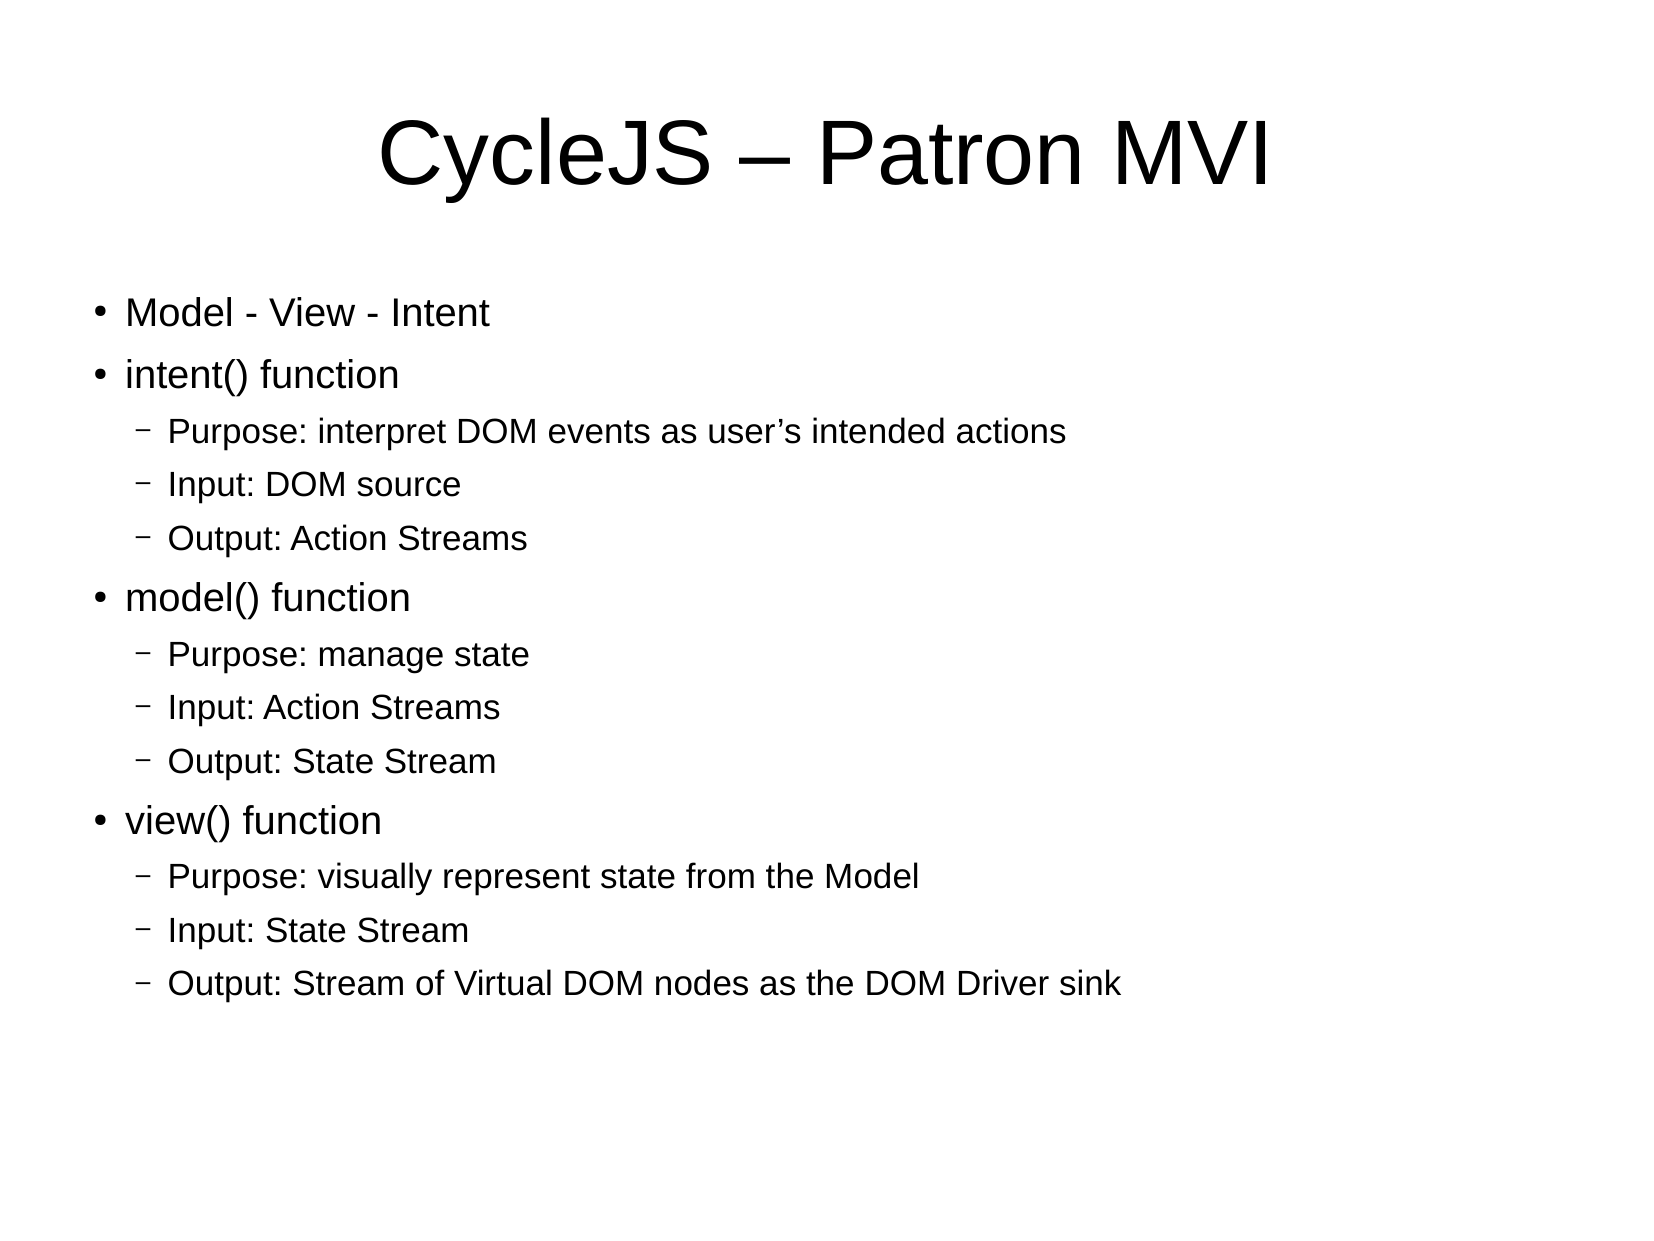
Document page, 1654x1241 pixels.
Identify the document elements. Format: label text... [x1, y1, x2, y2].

list Model - View - Intent intent() function Purpose: interpret DOM events as user’s intended actions Input: DOM source Output: Action Streams model() function Purpose: manage state Input: Action Streams Output: State Stream view() function Purpose: visually represent state from the Model Input: State Stream Output: Stream of Virtual DOM nodes as the DOM Driver sink [82, 290, 1571, 1010]
title CycleJS – Patron MVI [82, 49, 1571, 257]
